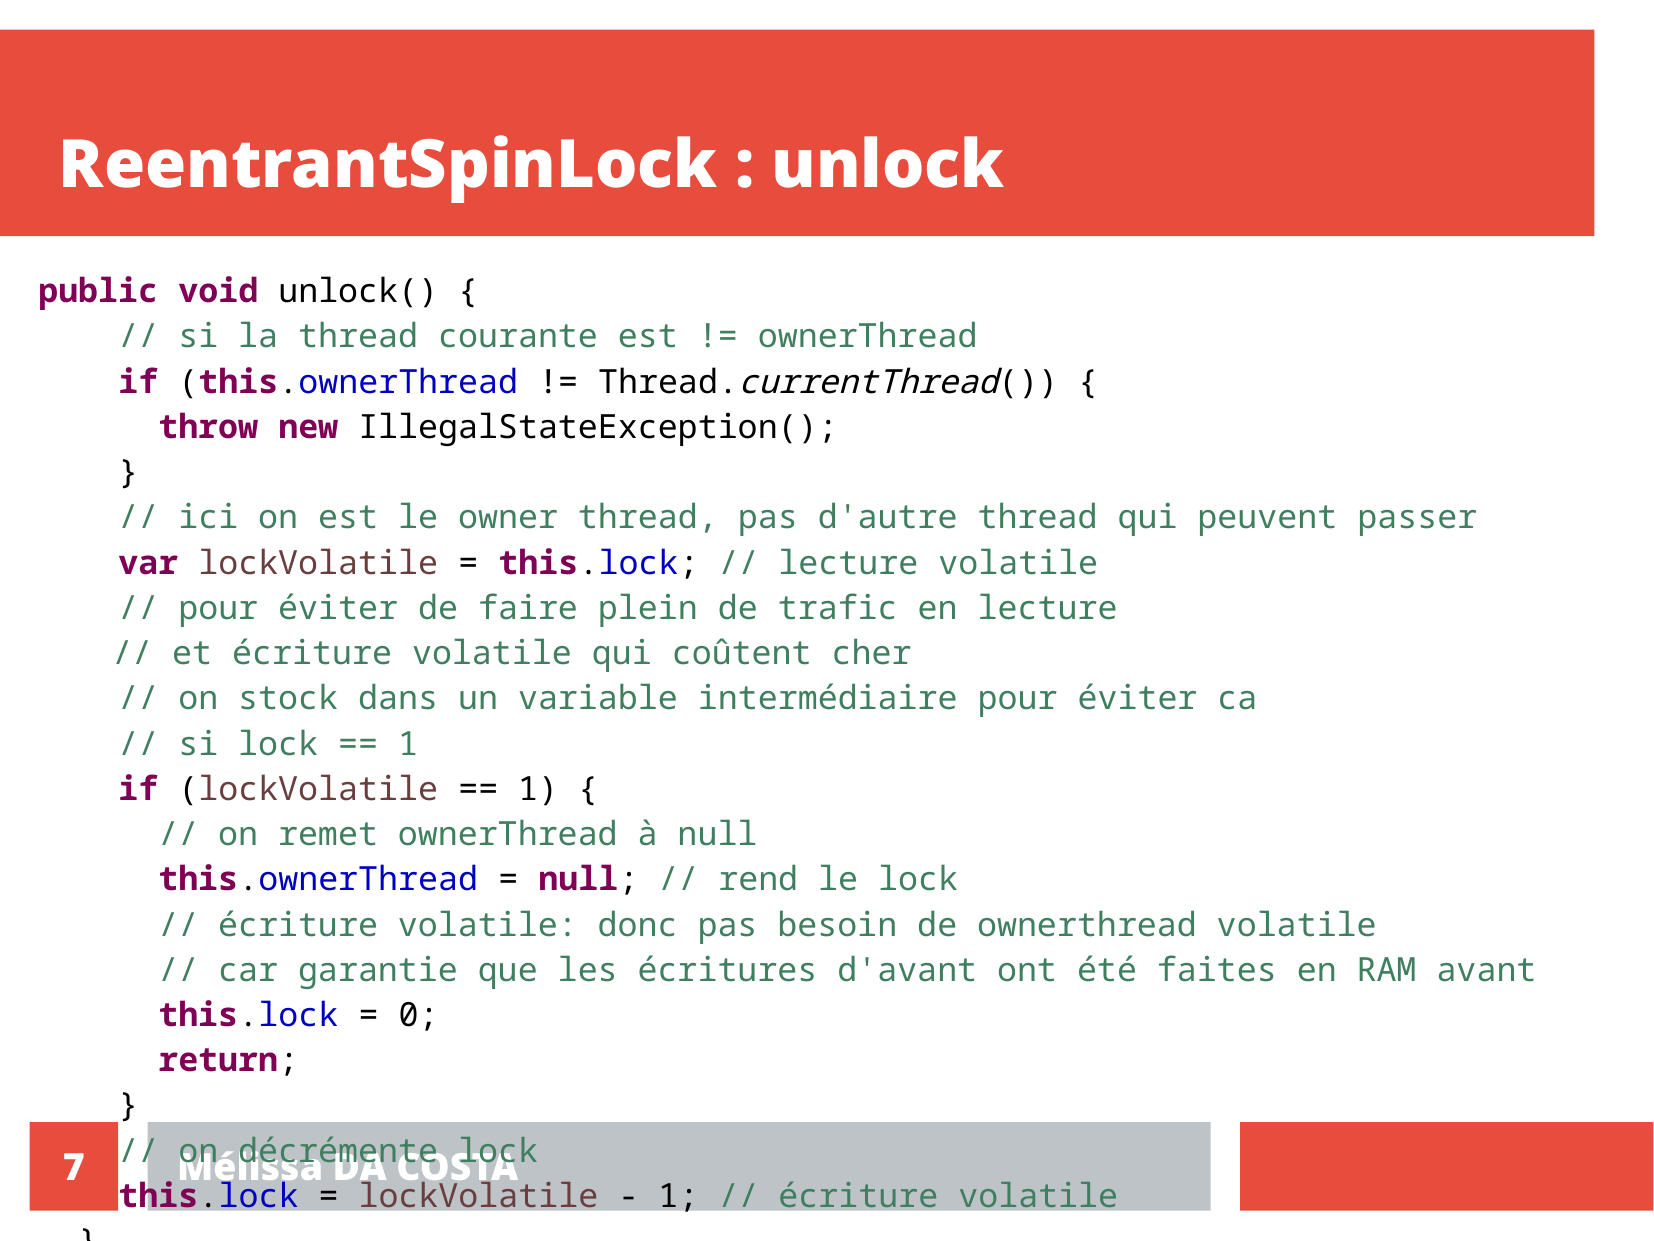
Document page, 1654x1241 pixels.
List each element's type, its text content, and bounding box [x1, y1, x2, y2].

text_box public void unlock() { // si la thread courante est != ownerThread if (this.ownerThread != Thread.currentThread()) { throw new IllegalStateException(); } // ici on est le owner thread, pas d'autre thread qui peuvent passer var lockVolatile = this.lock; // lecture volatile // pour éviter de faire plein de trafic en lecture // et écriture volatile qui coûtent cher // on stock dans un variable intermédiaire pour éviter ca // si lock == 1 if (lockVolatile == 1) { // on remet ownerThread à null this.ownerThread = null; // rend le lock // écriture volatile: donc pas besoin de ownerthread volatile // car garantie que les écritures d'avant ont été faites en RAM avant this.lock = 0; return; } // on décrémente lock this.lock = lockVolatile - 1; // écriture volatile } [23, 259, 1654, 1143]
title ReentrantSpinLock : unlock [59, 59, 1595, 207]
